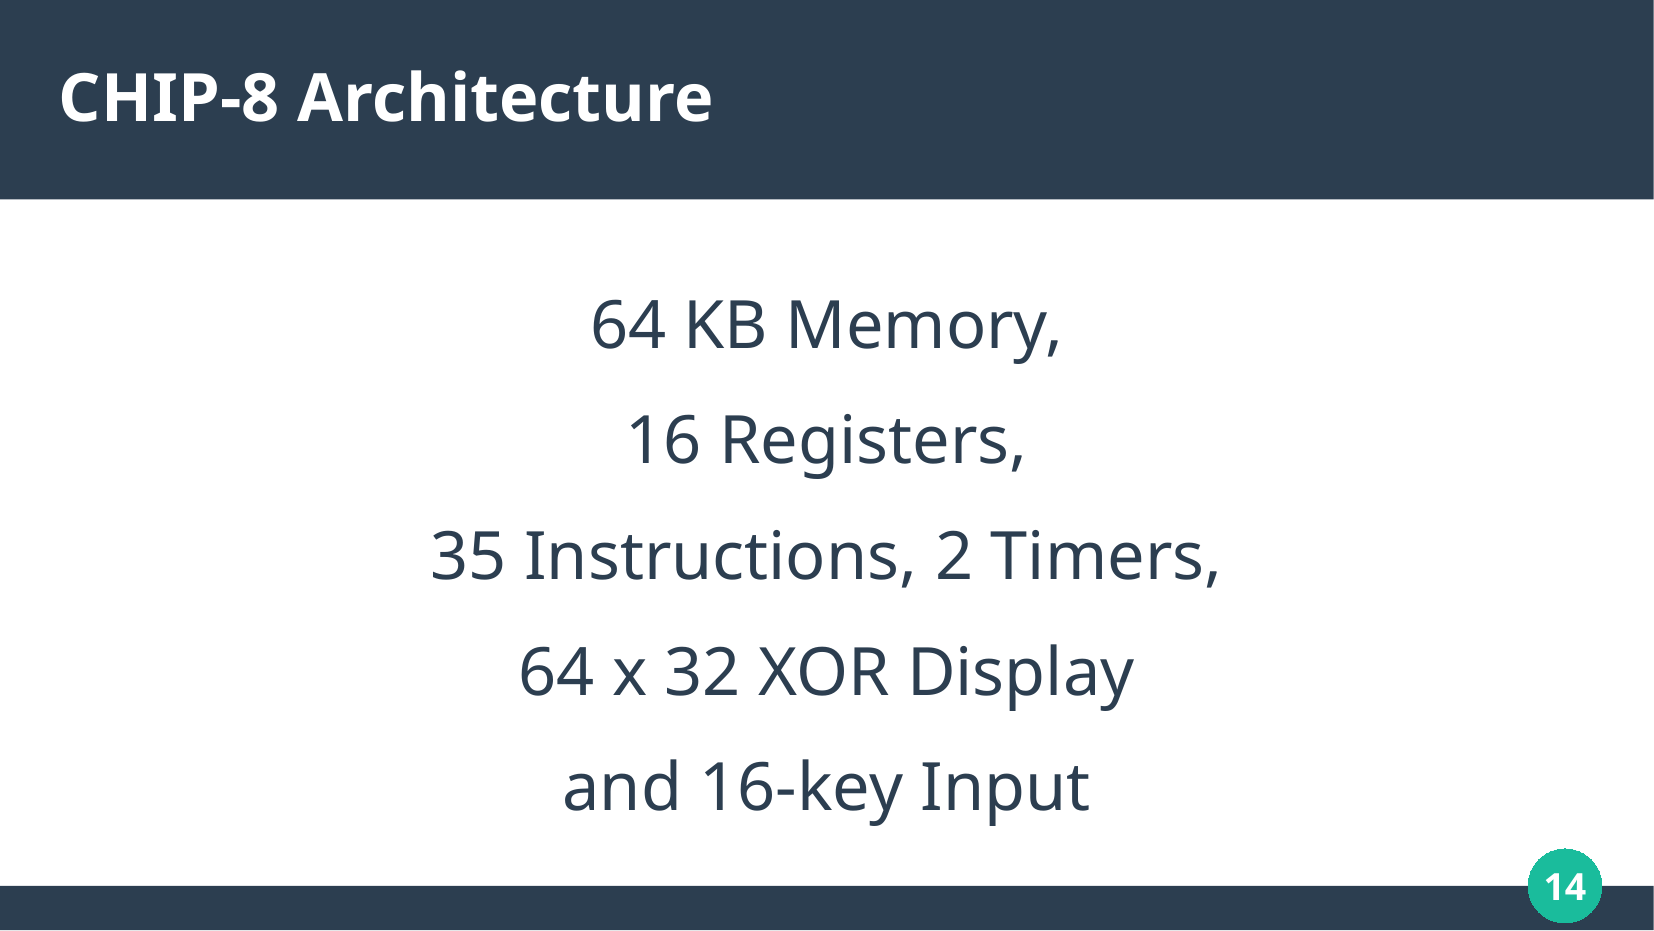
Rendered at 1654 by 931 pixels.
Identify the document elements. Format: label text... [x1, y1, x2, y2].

subtitle 64 KB Memory, 16 Registers, 35 Instructions, 2 Timers, 64 x 32 XOR Display and 16-key Input [59, 243, 1595, 864]
title CHIP-8 Architecture [59, 37, 1595, 155]
